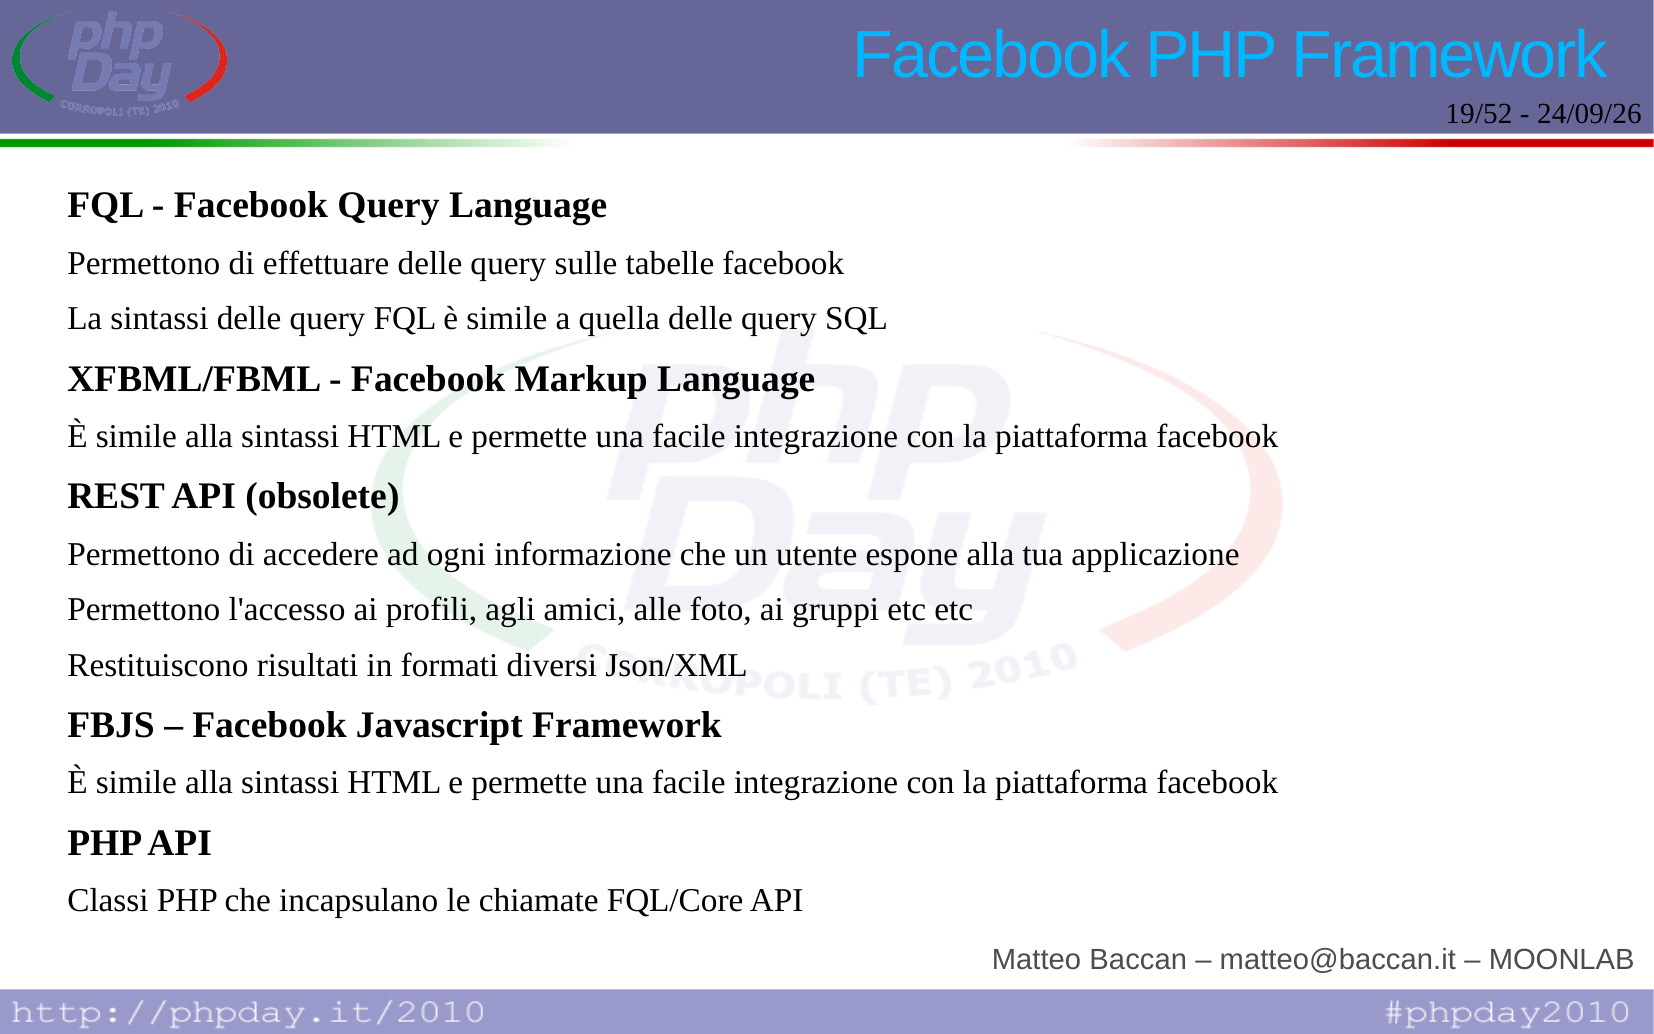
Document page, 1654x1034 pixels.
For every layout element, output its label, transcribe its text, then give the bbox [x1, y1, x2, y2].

text_box FQL - Facebook Query Language Permettono di effettuare delle query sulle tabelle facebook La sintassi delle query FQL è simile a quella delle query SQL XFBML/FBML - Facebook Markup Language È simile alla sintassi HTML e permette una facile integrazione con la piattaforma facebook REST API (obsolete) Permettono di accedere ad ogni informazione che un utente espone alla tua applicazione Permettono l'accesso ai profili, agli amici, alle foto, ai gruppi etc etc Restituiscono risultati in formati diversi Json/XML FBJS – Facebook Javascript Framework È simile alla sintassi HTML e permette una facile integrazione con la piattaforma facebook PHP API Classi PHP che incapsulano le chiamate FQL/Core API [52, 156, 1641, 922]
picture [0, 0, 1654, 1034]
title Facebook PHP Framework [132, 5, 1609, 103]
